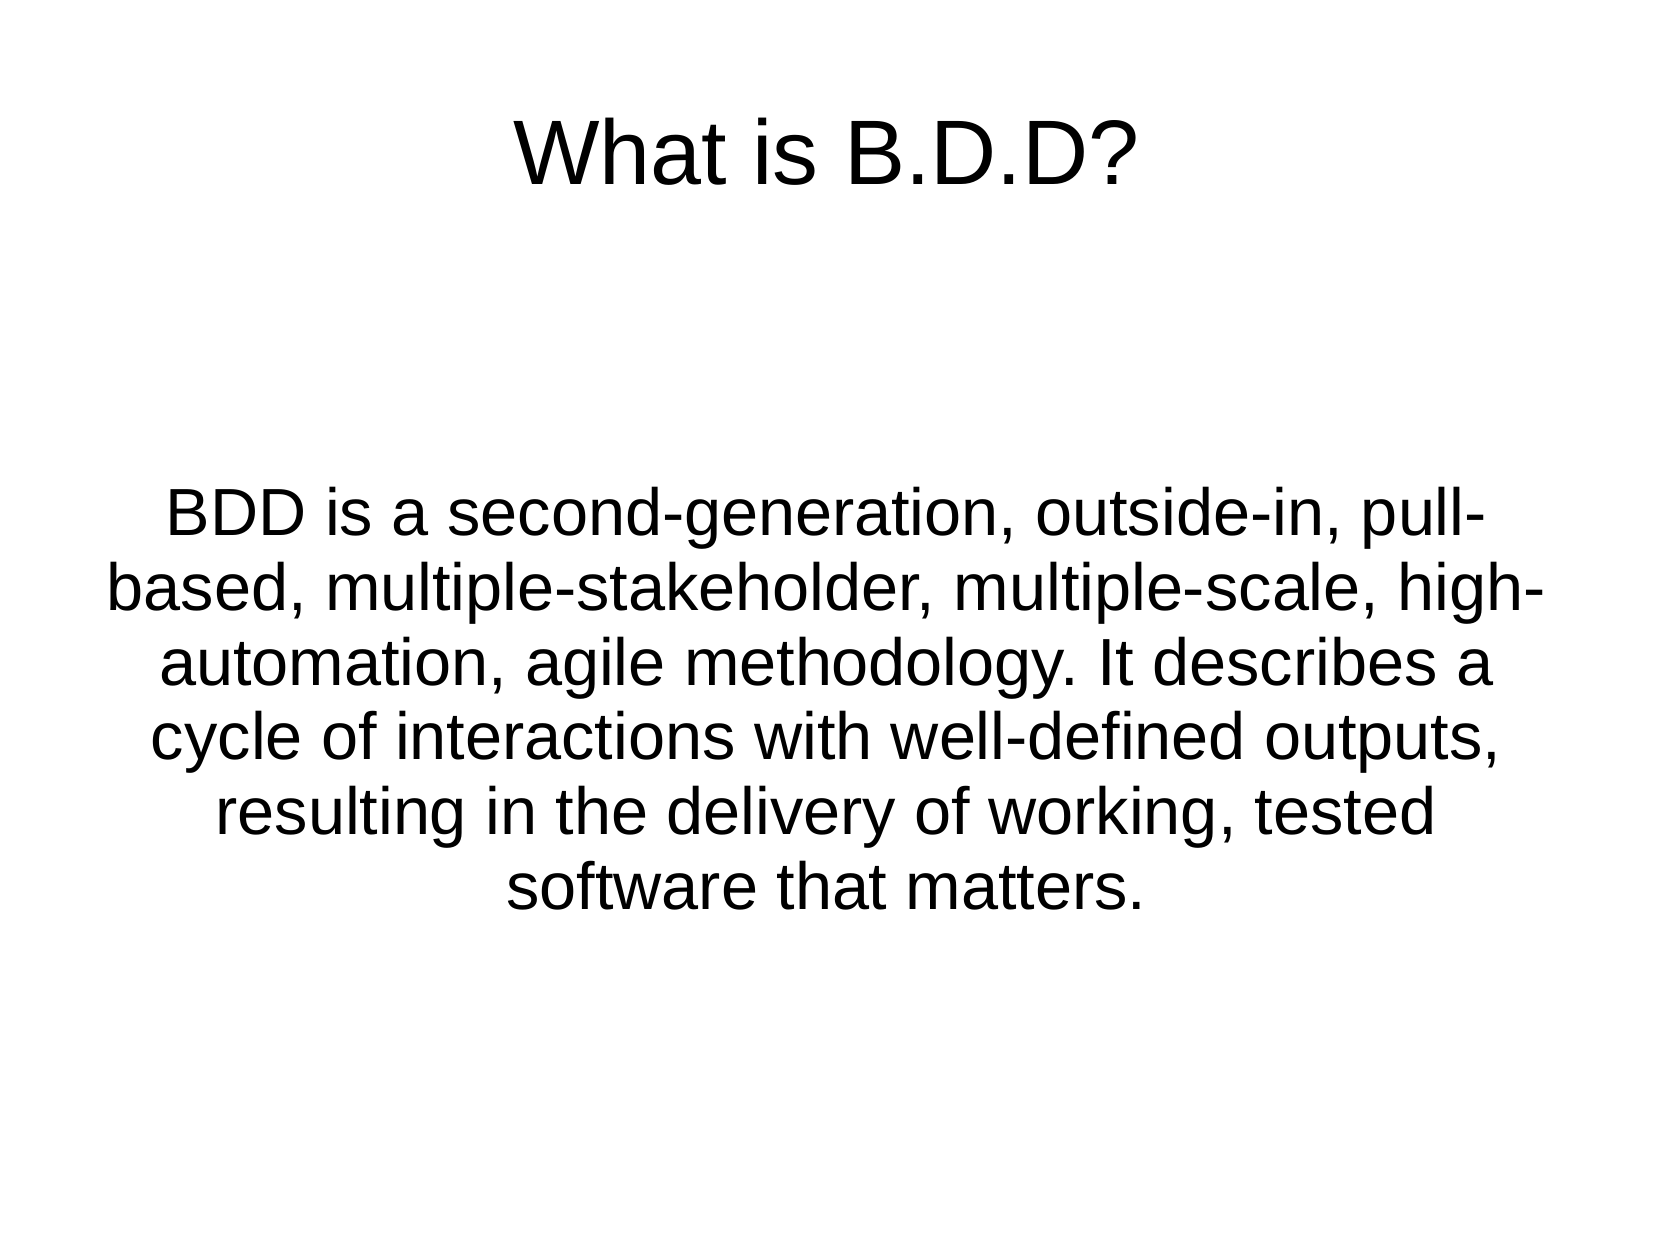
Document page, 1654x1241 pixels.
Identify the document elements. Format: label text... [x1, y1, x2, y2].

subtitle BDD is a second-generation, outside-in, pull-based, multiple-stakeholder, multiple-scale, high-automation, agile methodology. It describes a cycle of interactions with well-defined outputs, resulting in the delivery of working, tested software that matters. [82, 290, 1571, 1109]
title What is B.D.D? [82, 49, 1571, 257]
